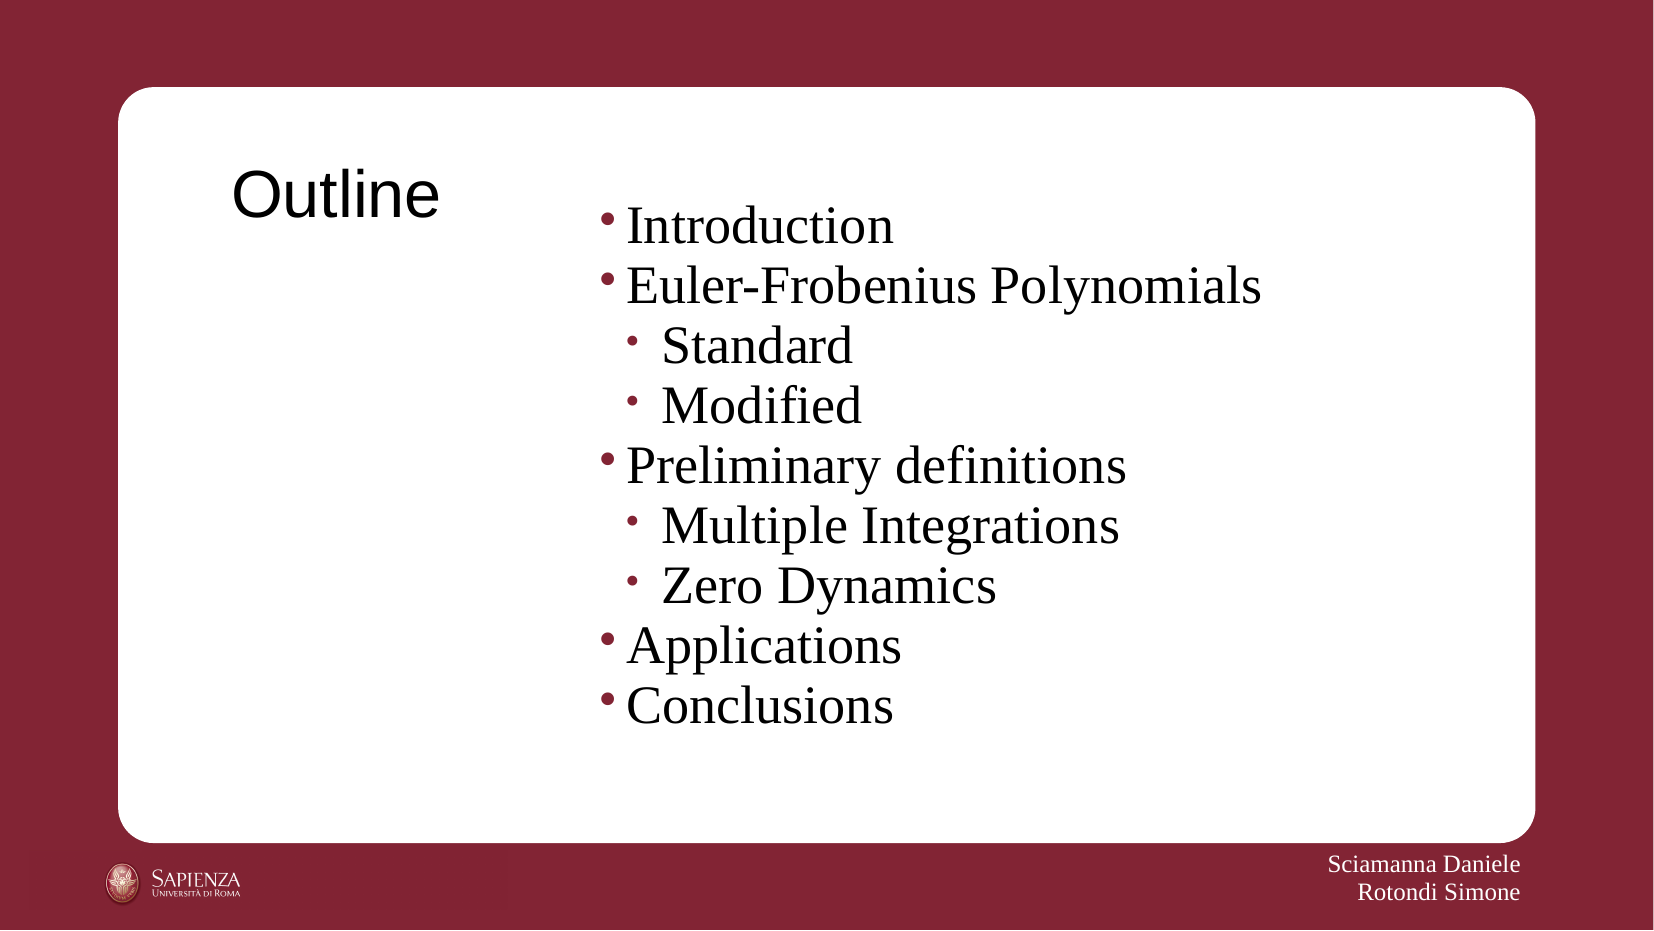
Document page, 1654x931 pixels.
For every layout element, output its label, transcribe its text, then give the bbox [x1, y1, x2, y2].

text_box Sciamanna Daniele Rotondi Simone [933, 843, 1536, 914]
text_box [118, 87, 1536, 844]
subtitle Introduction Euler-Frobenius Polynomials Standard Modified Preliminary definitions Multiple Integrations Zero Dynamics Applications Conclusions [590, 162, 1501, 768]
title Outline [141, 116, 532, 272]
picture [29, 850, 508, 910]
